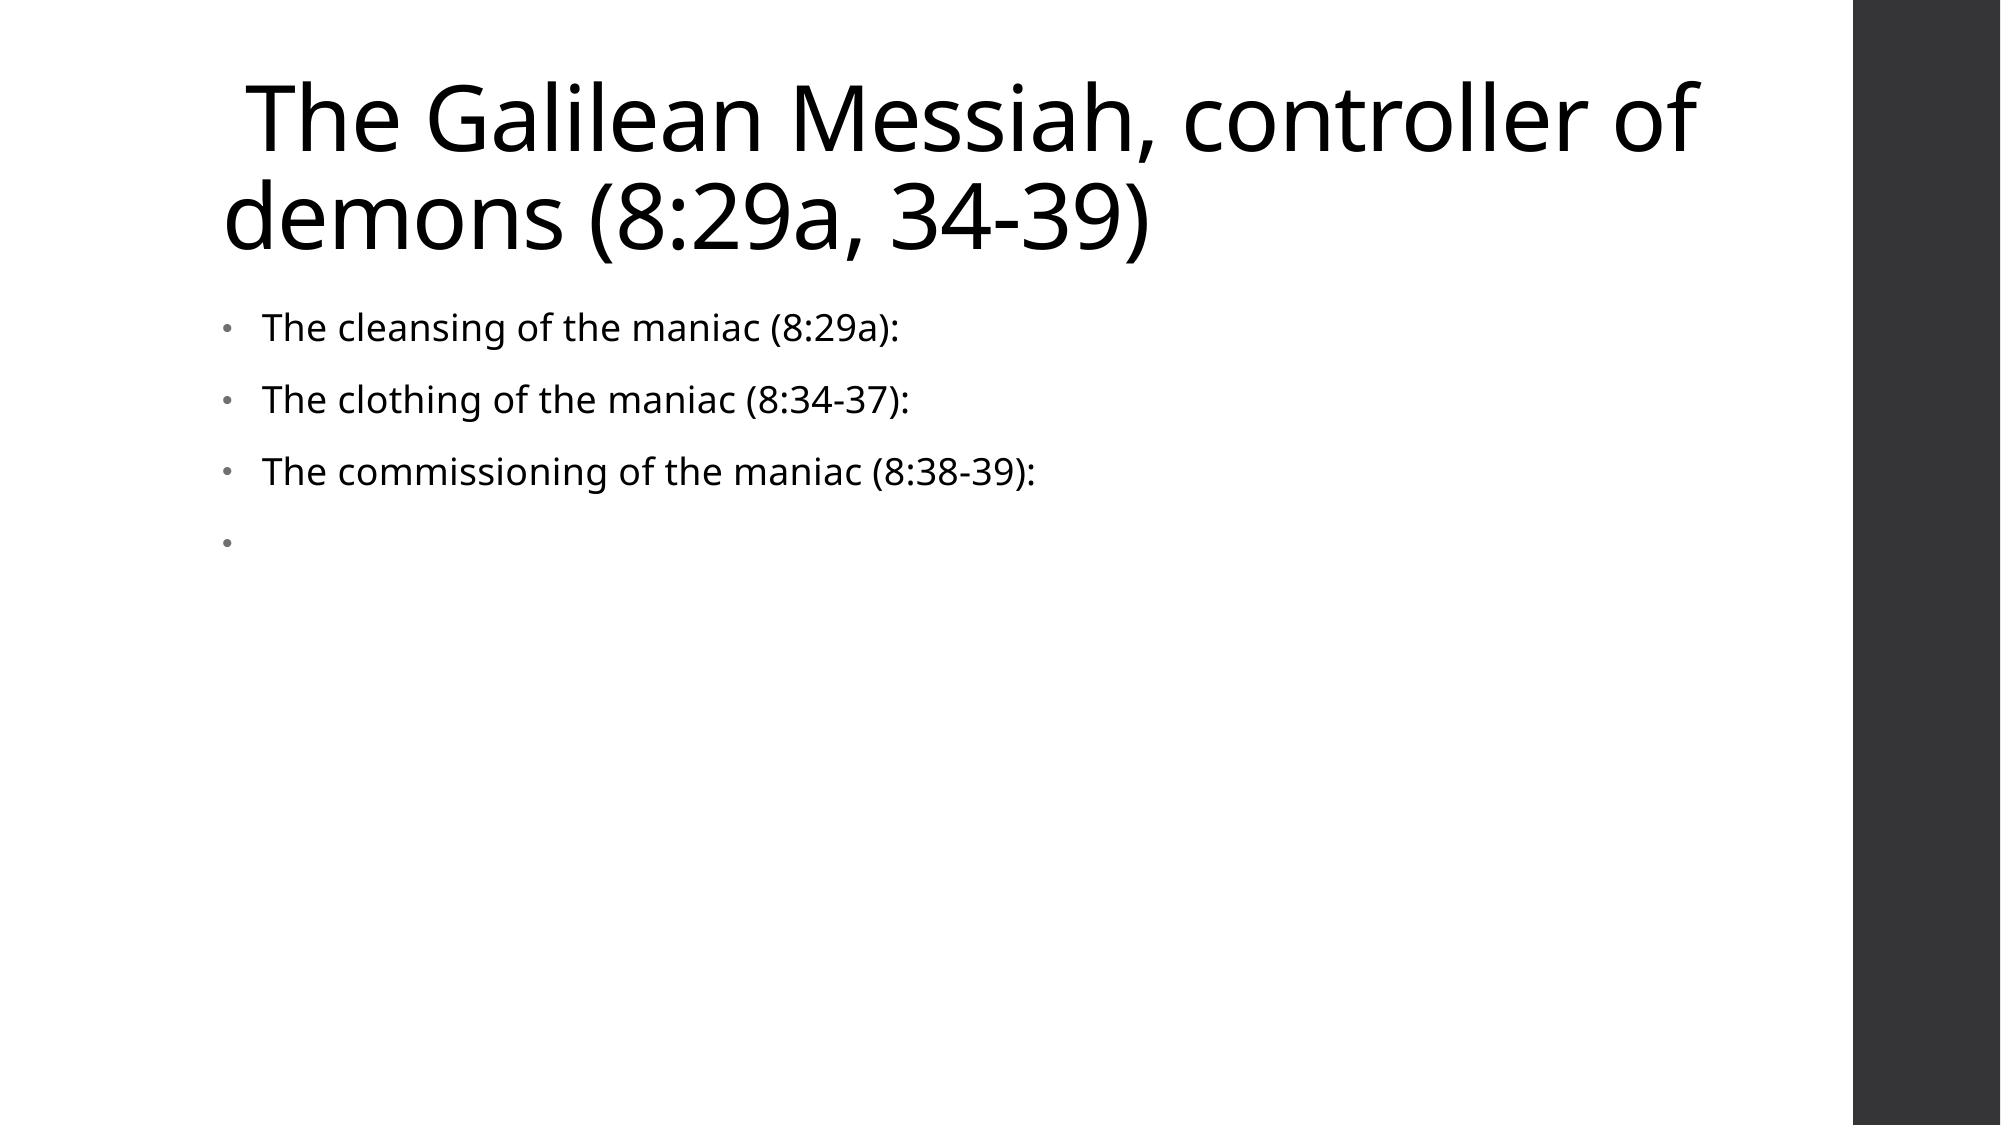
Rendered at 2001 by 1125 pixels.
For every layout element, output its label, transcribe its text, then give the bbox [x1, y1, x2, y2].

list The cleansing of the maniac (8:29a): The clothing of the maniac (8:34-37): The commissioning of the maniac (8:38-39): [206, 299, 1617, 1014]
title The Galilean Messiah, controller of demons (8:29a, 34-39) [206, 60, 1797, 278]
